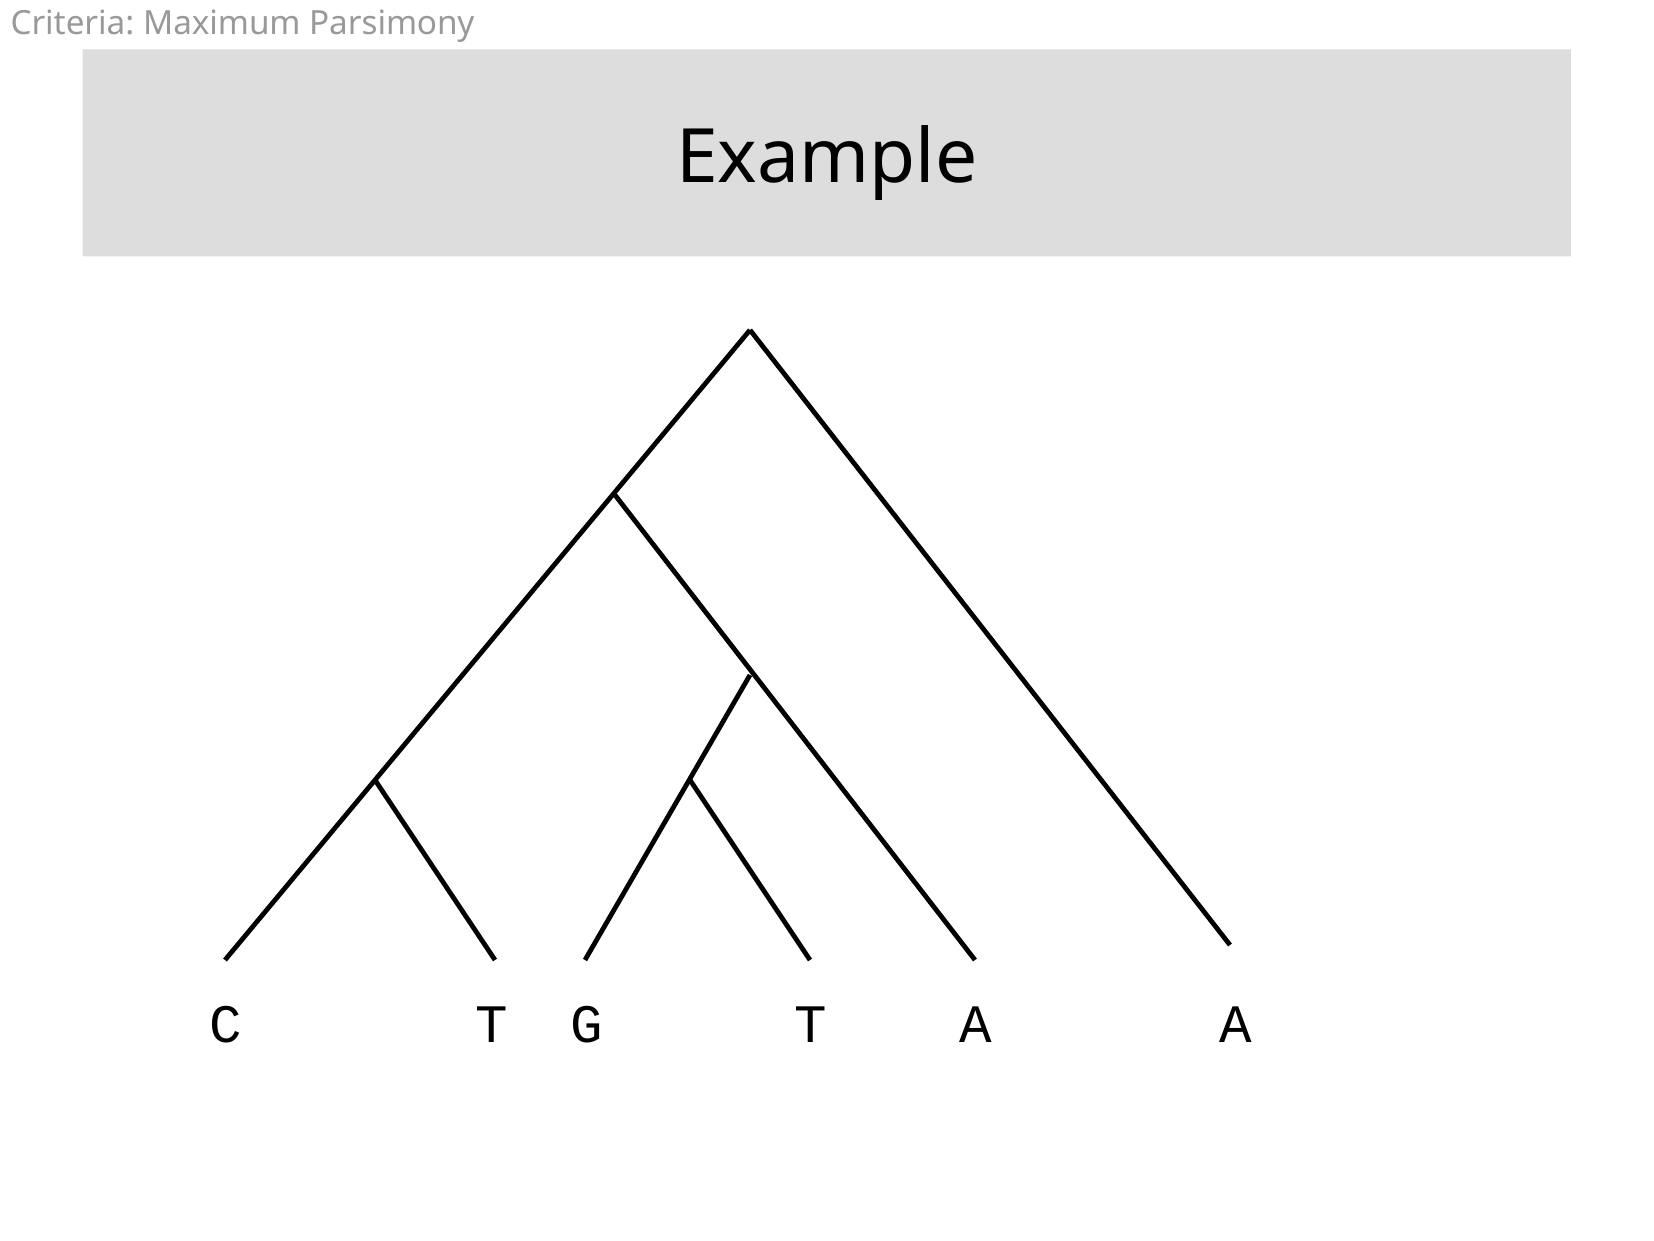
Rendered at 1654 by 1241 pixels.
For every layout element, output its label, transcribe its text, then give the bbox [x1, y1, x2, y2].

text_box G [555, 990, 631, 1060]
text_box A [1204, 990, 1280, 1060]
text_box Criteria: Maximum Parsimony [10, 0, 513, 73]
text_box C [195, 990, 271, 1060]
title Example [82, 49, 1571, 257]
text_box T [779, 990, 855, 1060]
text_box T [460, 990, 536, 1060]
text_box A [945, 990, 1021, 1060]
